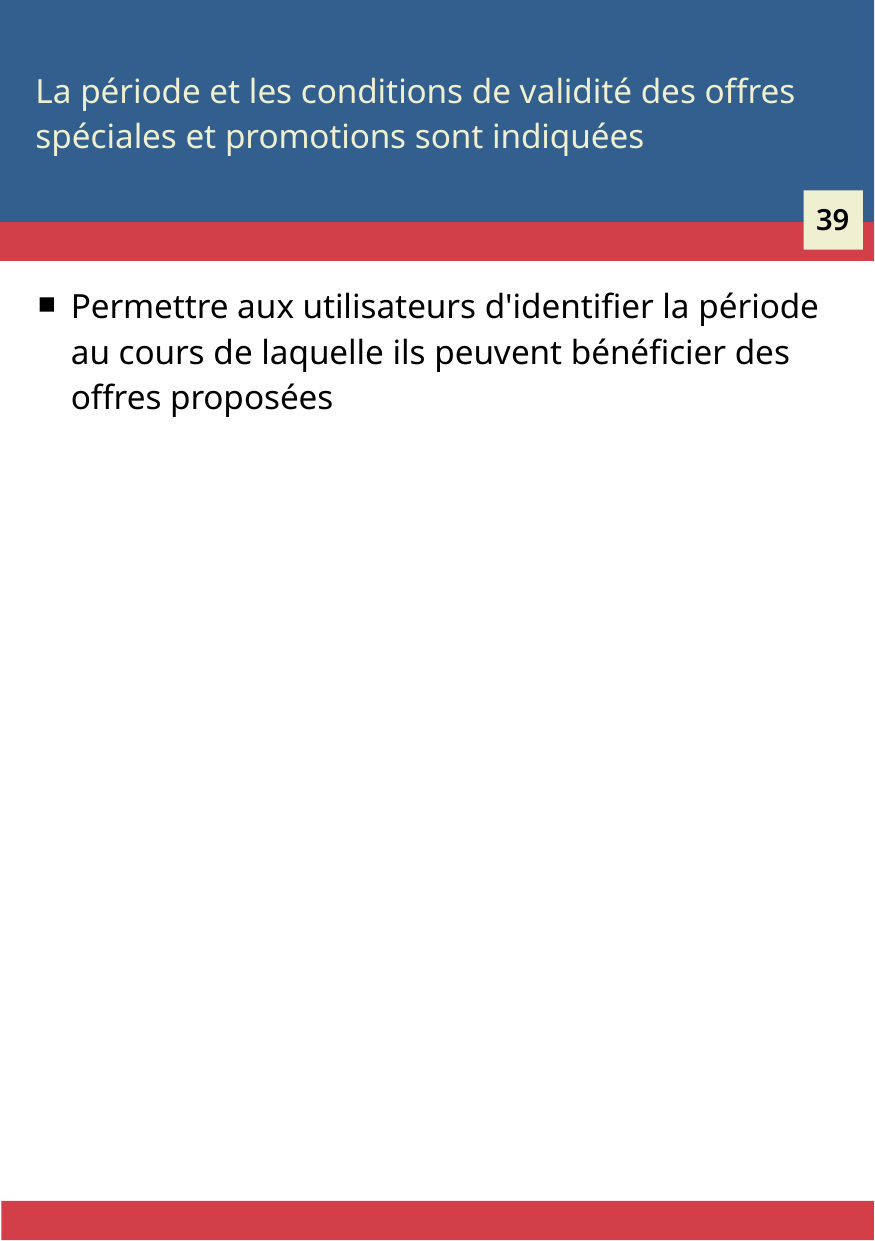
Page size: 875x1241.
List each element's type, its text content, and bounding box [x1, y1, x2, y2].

list Permettre aux utilisateurs d'identifier la période au cours de laquelle ils peuvent bénéficier des offres proposées [23, 283, 839, 1111]
title La période et les conditions de validité des offres spéciales et promotions sont indiquées [35, 13, 839, 213]
text_box 39 [803, 188, 863, 249]
